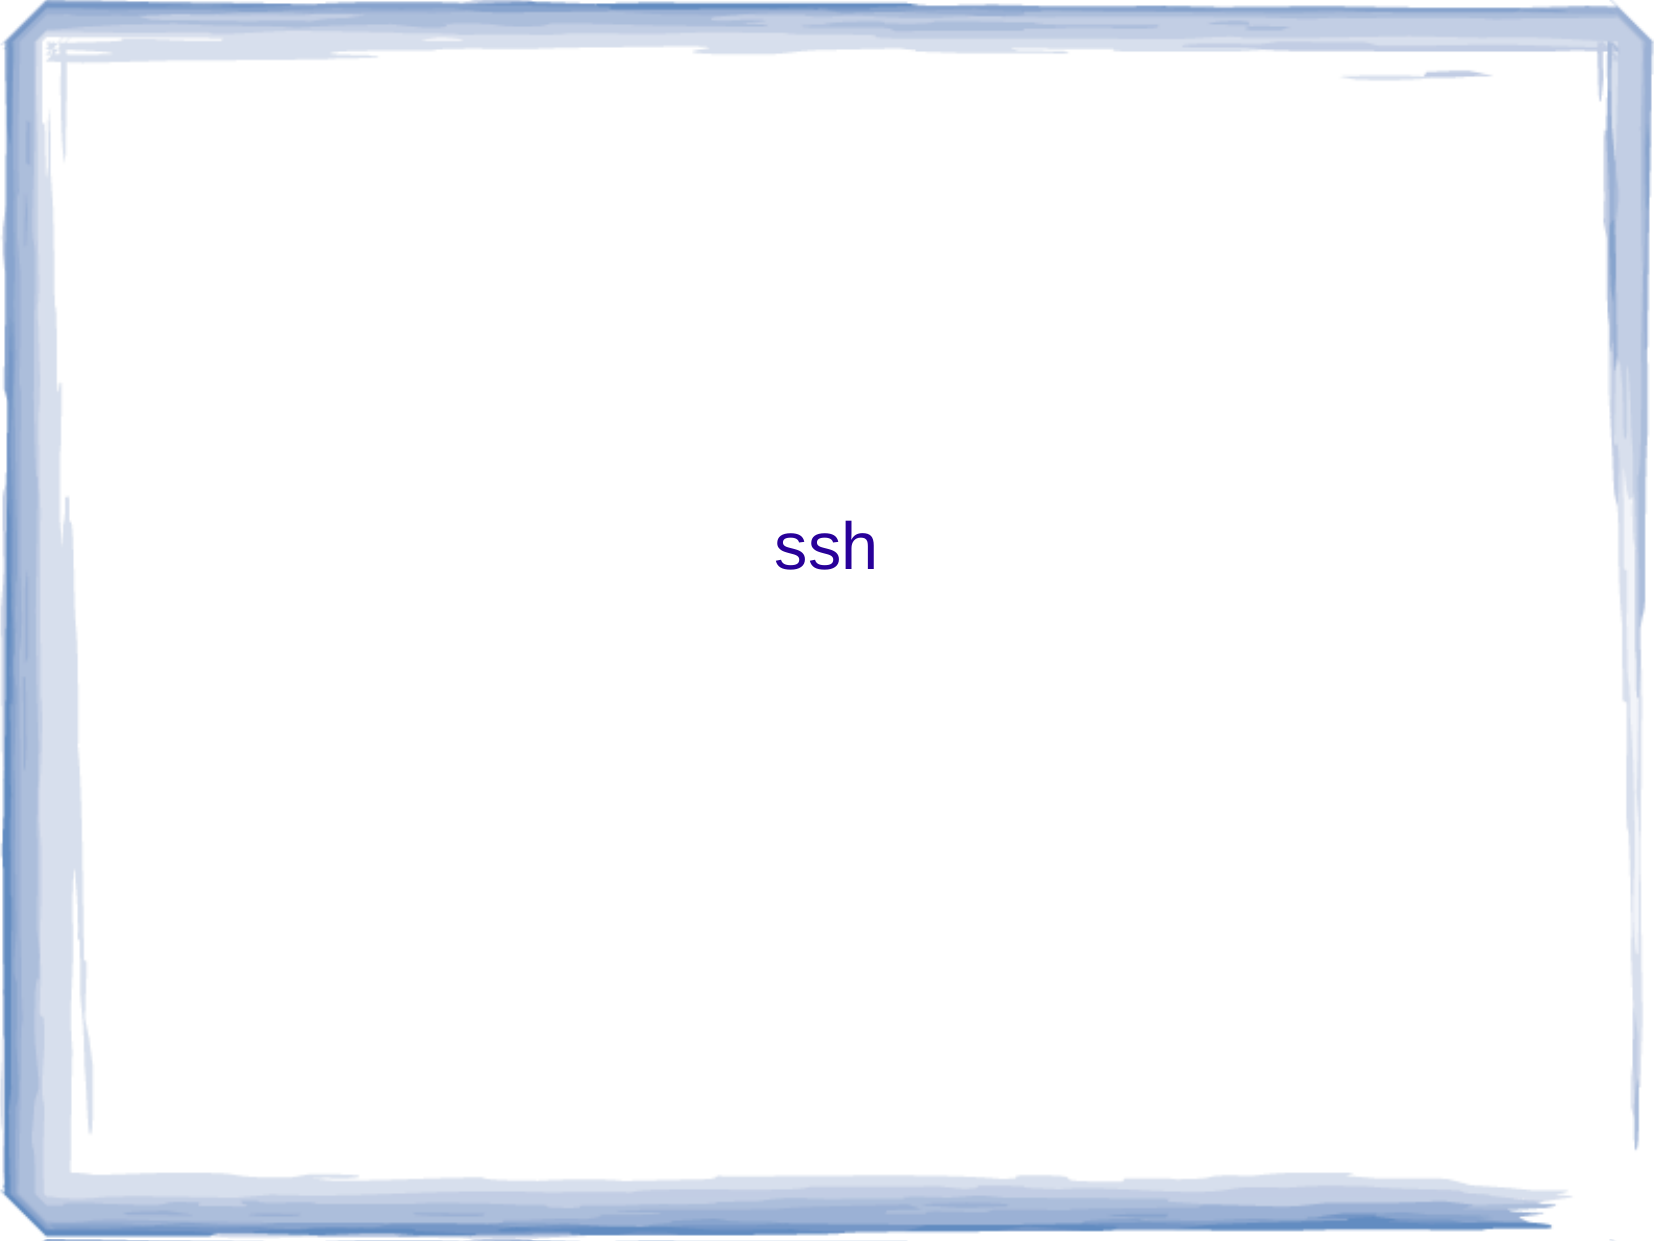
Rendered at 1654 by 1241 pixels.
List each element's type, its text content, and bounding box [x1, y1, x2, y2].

subtitle ssh [82, 49, 1571, 1044]
picture [0, 0, 1654, 1241]
